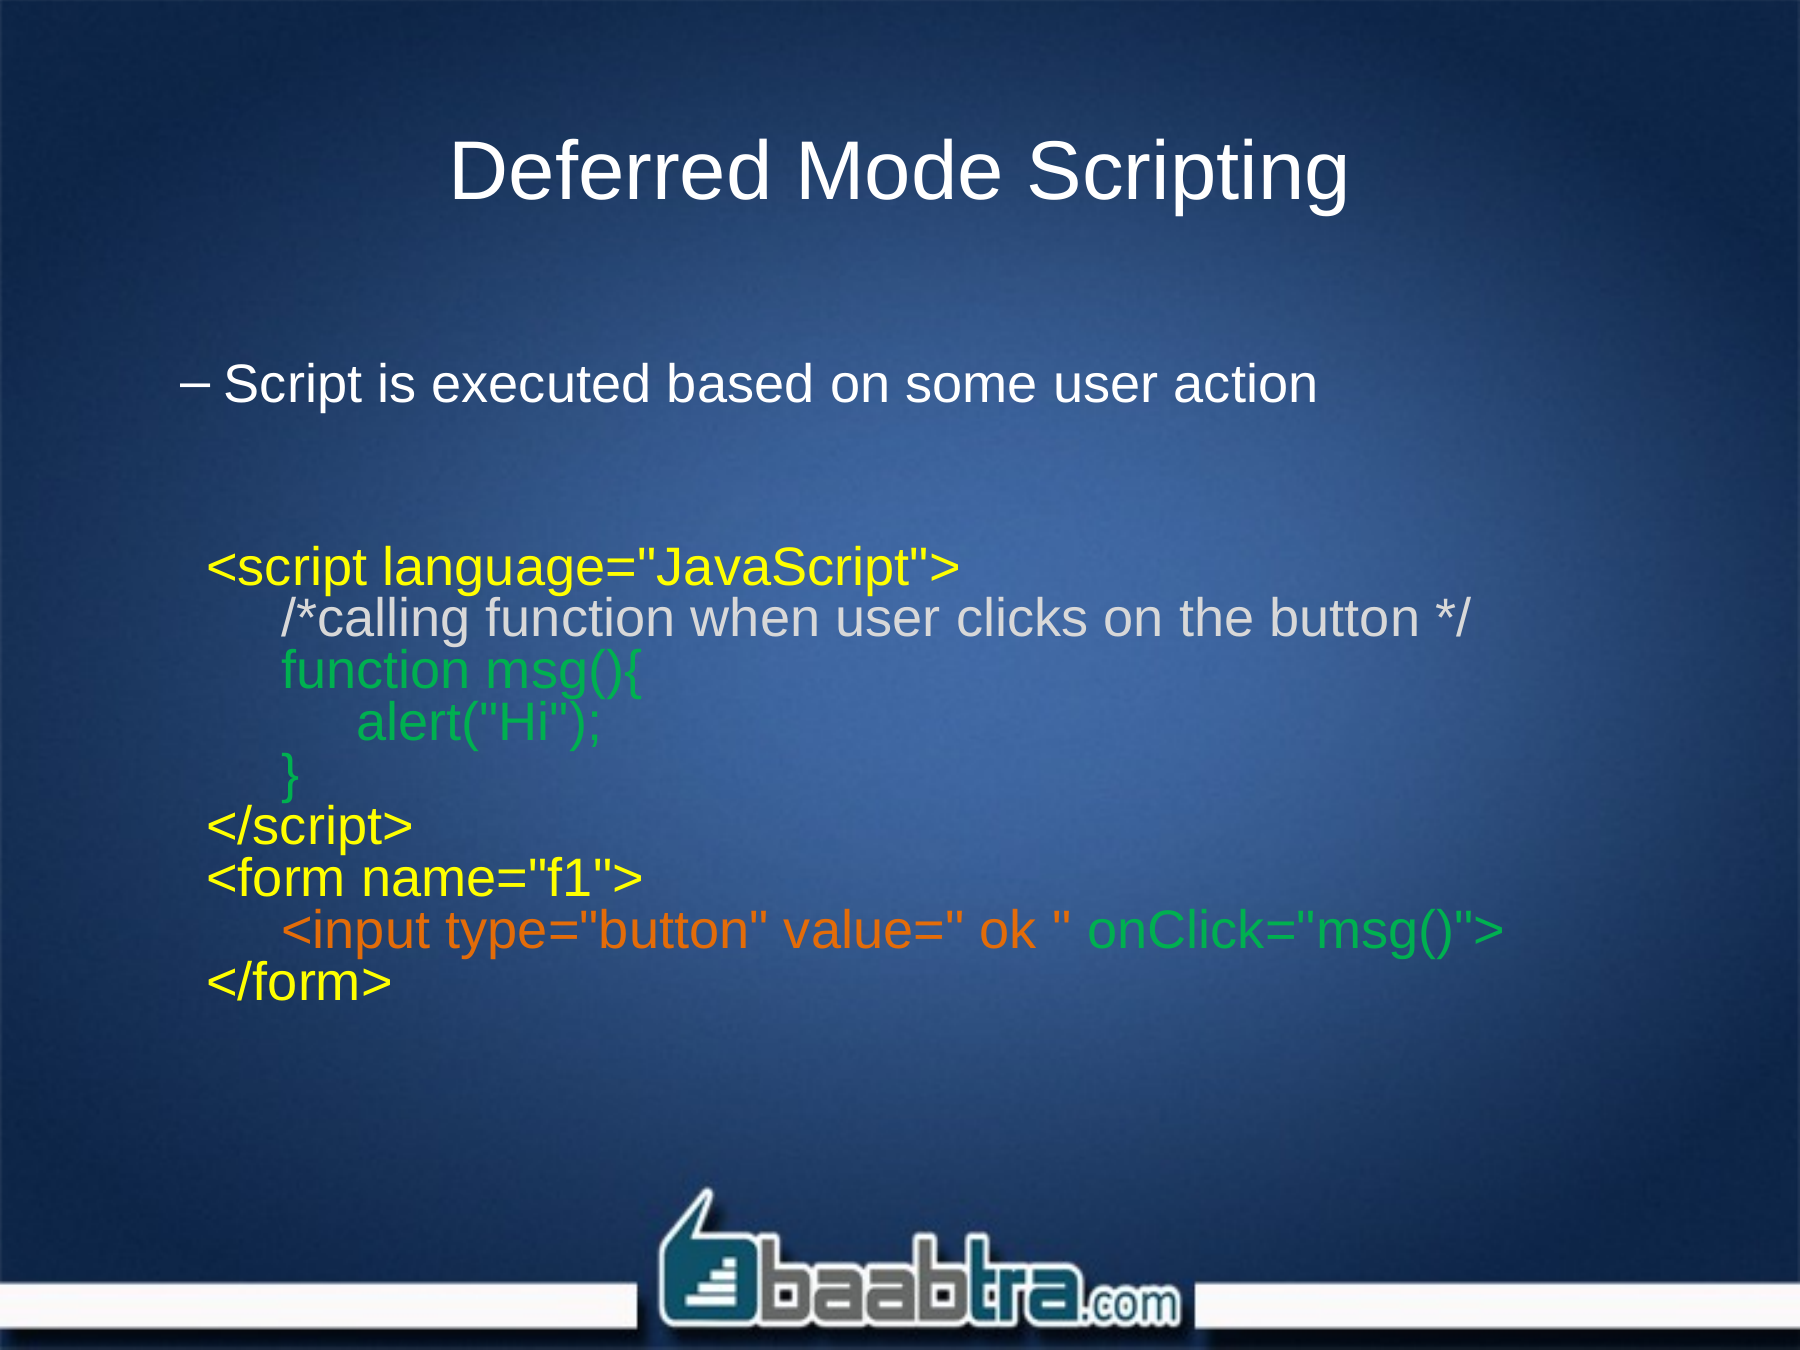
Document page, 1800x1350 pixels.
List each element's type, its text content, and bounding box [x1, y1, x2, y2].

picture [0, 0, 1800, 1350]
text_box <script language="JavaScript"> /*calling function when user clicks on the button */ function msg(){ alert("Hi"); } </script> <form name="f1"> <input type="button" value=" ok " onClick="msg()"> </form> [98, 534, 1629, 1164]
title Deferred Mode Scripting [90, 54, 1710, 279]
text_box Script is executed based on some user action [59, 339, 1680, 493]
